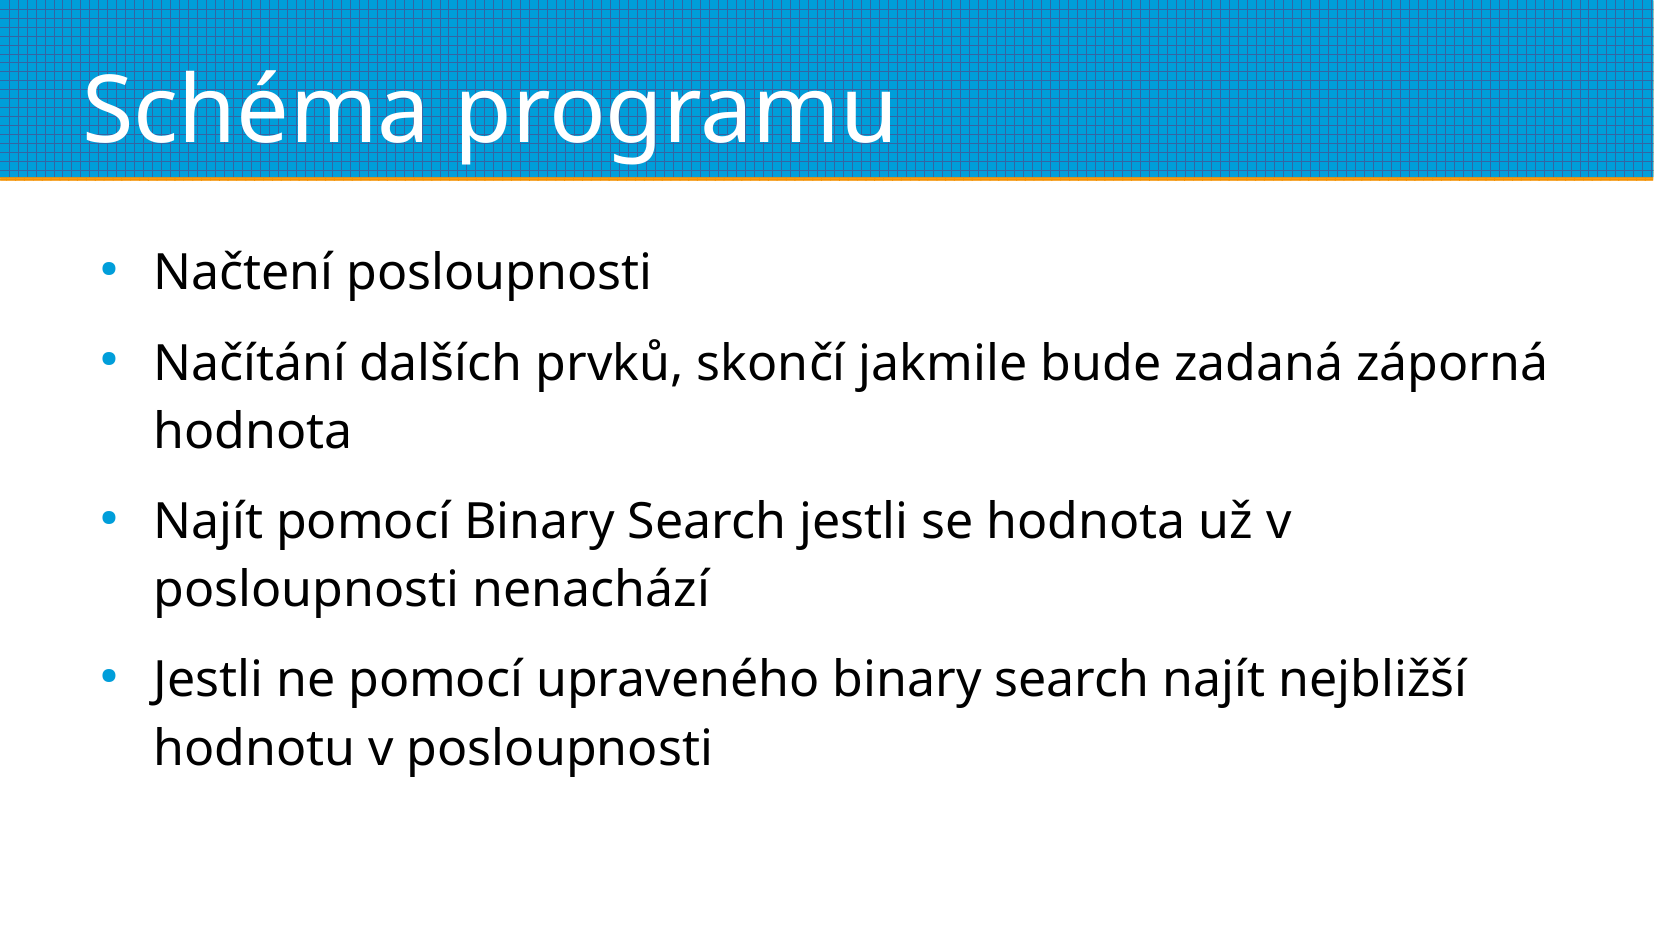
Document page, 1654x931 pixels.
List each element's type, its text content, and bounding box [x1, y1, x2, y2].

title Schéma programu [82, 14, 1571, 171]
list Načtení posloupnosti Načítání dalších prvků, skončí jakmile bude zadaná záporná hodnota Najít pomocí Binary Search jestli se hodnota už v posloupnosti nenachází Jestli ne pomocí upraveného binary search najít nejbližší hodnotu v posloupnosti [82, 236, 1563, 811]
